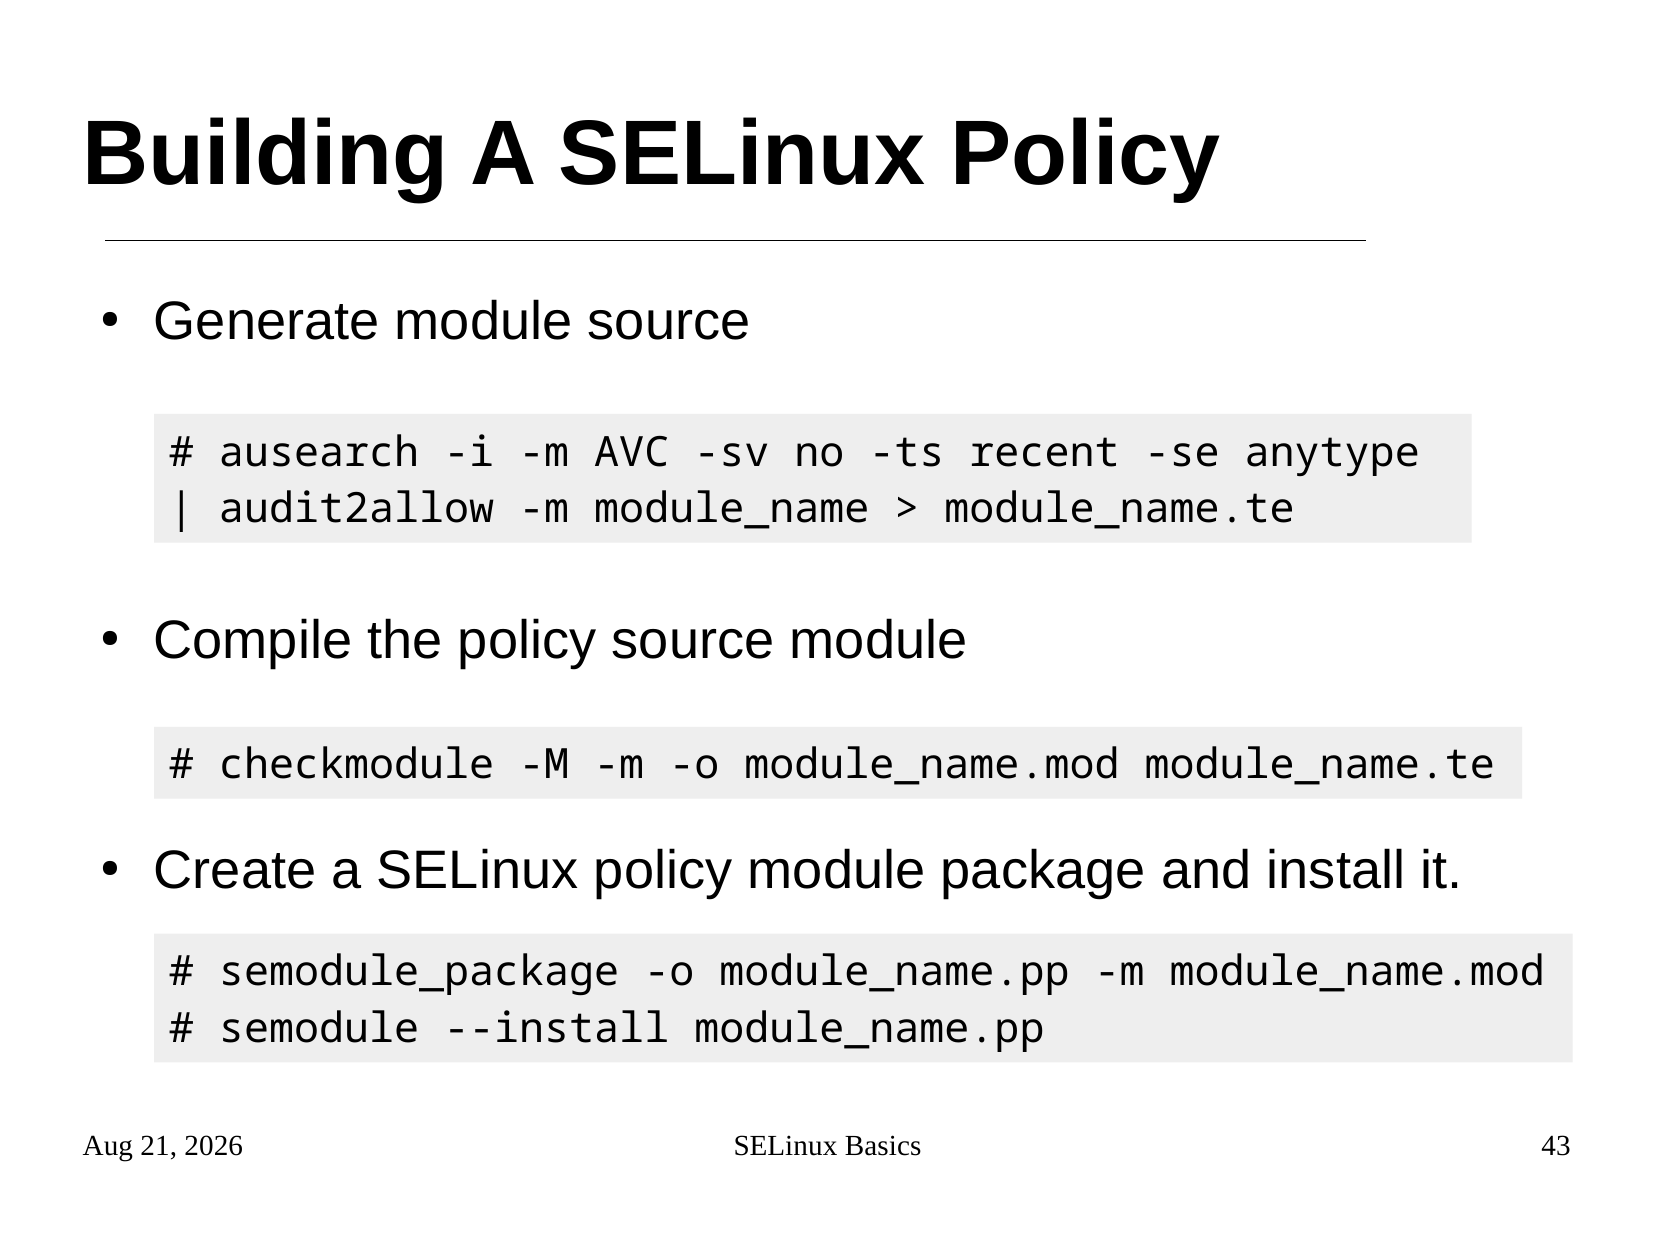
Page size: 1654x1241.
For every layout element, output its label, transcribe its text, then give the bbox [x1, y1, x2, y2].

text_box # checkmodule -M -m -o module_name.mod module_name.te [154, 726, 1523, 791]
text_box # semodule_package -o module_name.pp -m module_name.mod # semodule --install module_name.pp [154, 933, 1573, 1046]
text_box # ausearch -i -m AVC -sv no -ts recent -se anytype | audit2allow -m module_name > module_name.te [154, 413, 1472, 526]
list Create a SELinux policy module package and install it. [82, 839, 1571, 925]
list Compile the policy source module [82, 609, 1571, 694]
title Building A SELinux Policy [82, 49, 1571, 257]
list Generate module source [82, 290, 1571, 376]
